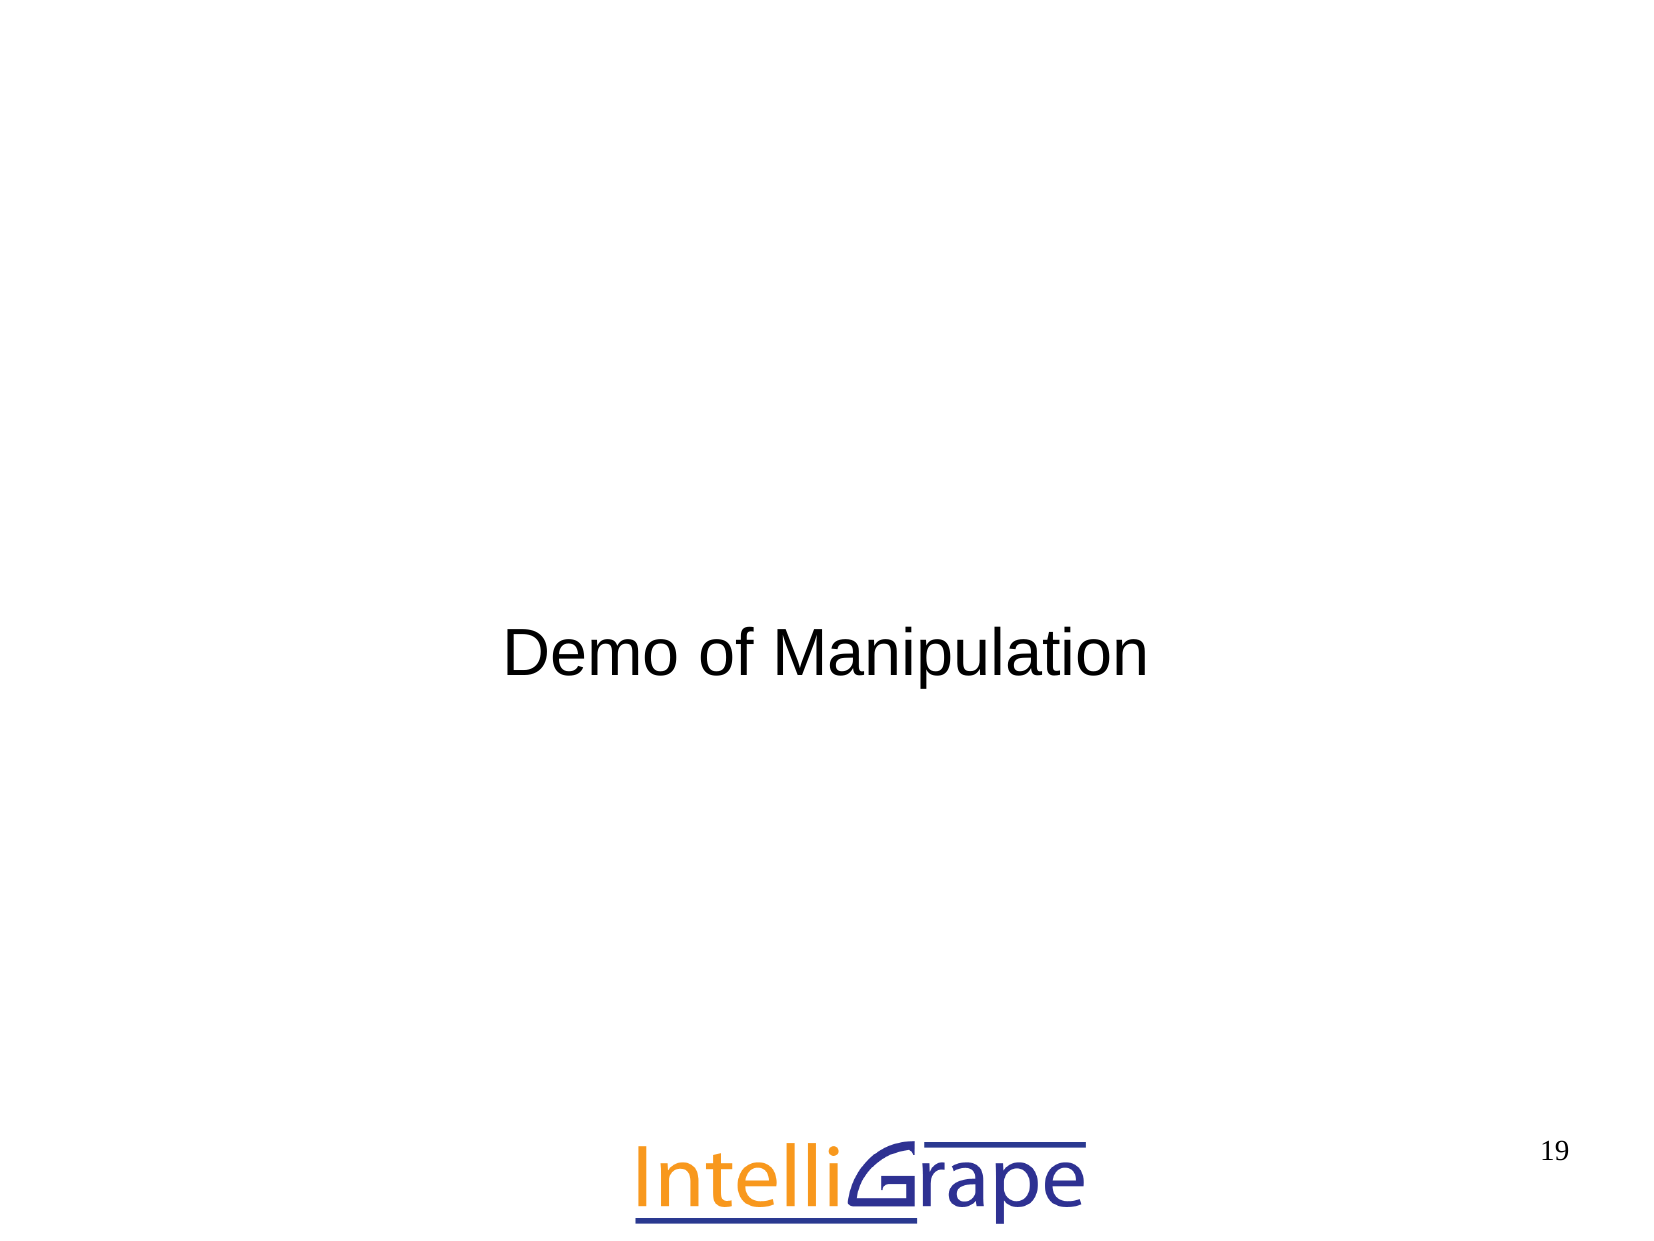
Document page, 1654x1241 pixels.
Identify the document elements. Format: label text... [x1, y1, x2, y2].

picture [631, 1129, 1088, 1229]
subtitle Demo of Manipulation [82, 242, 1570, 1062]
